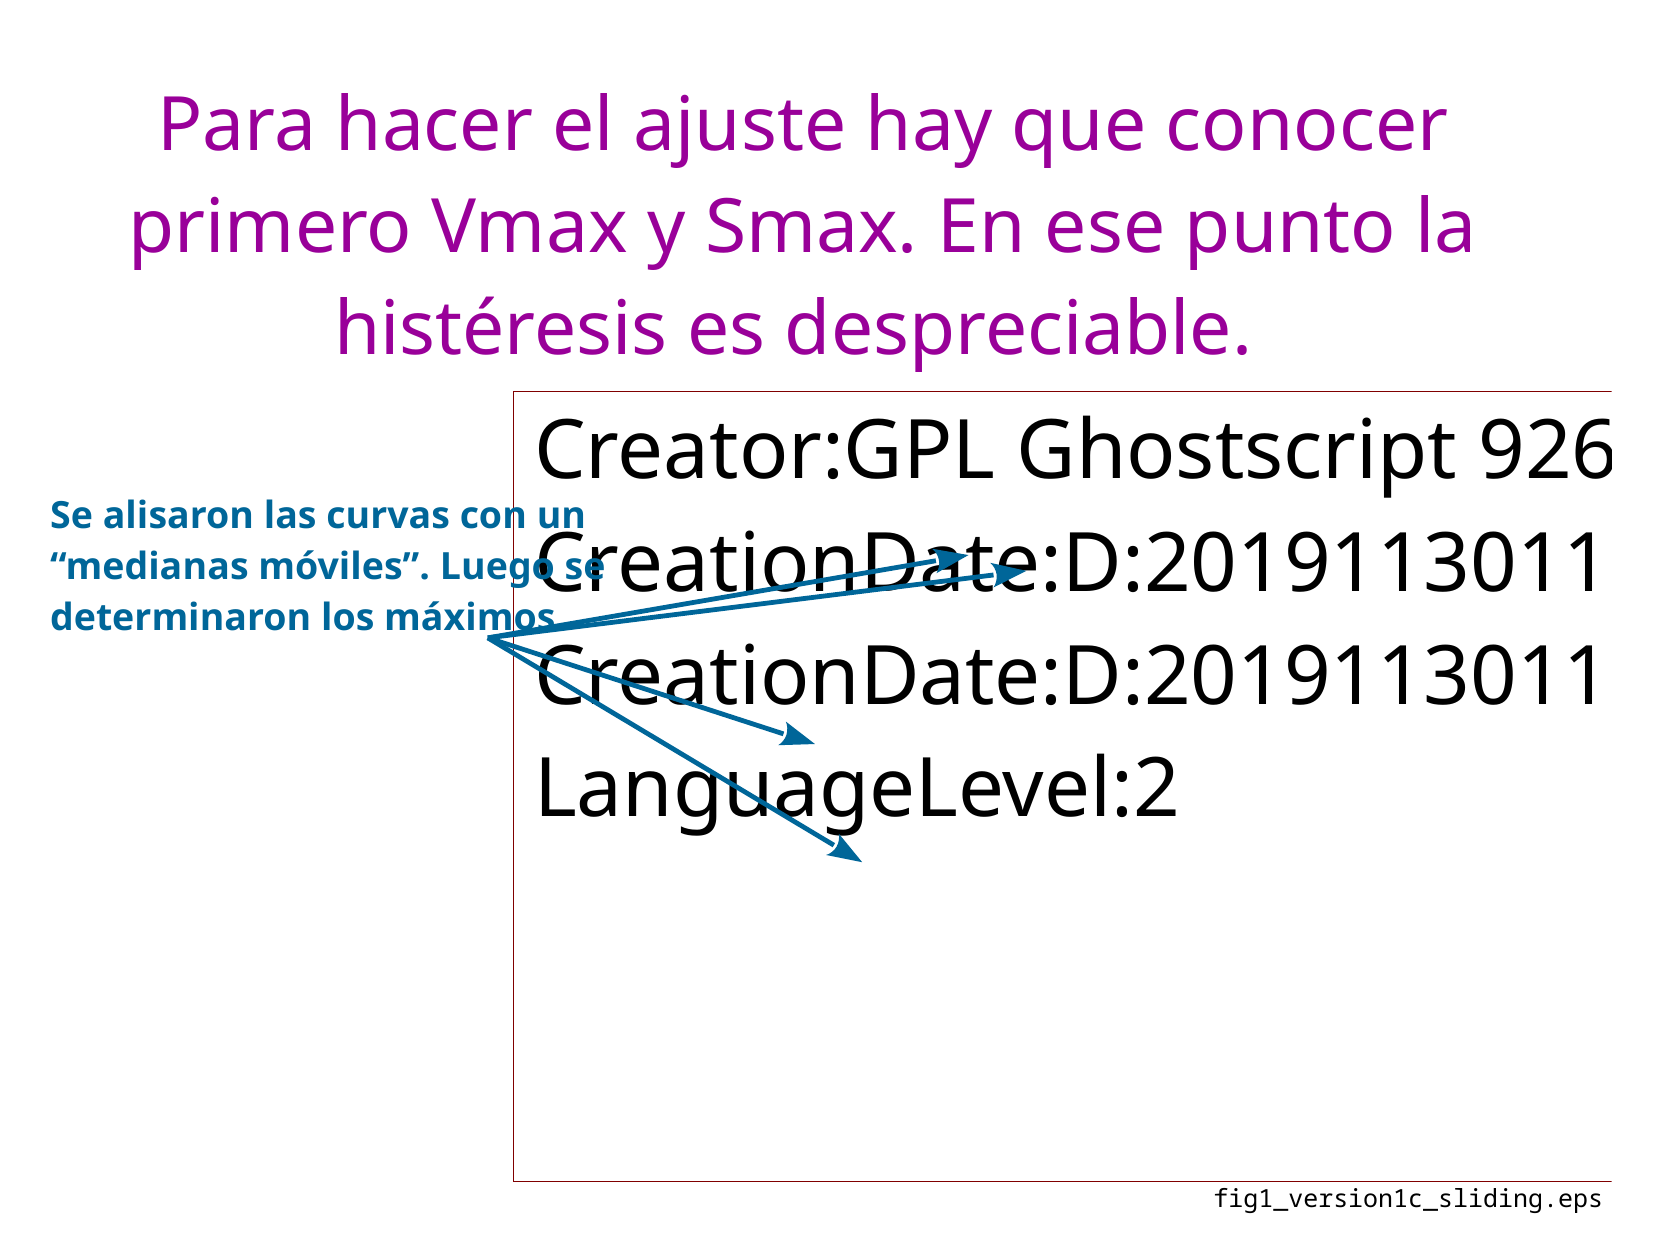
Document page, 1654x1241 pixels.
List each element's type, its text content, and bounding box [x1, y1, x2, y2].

text_box fig1_version1c_sliding.eps [1169, 1173, 1619, 1217]
text_box Se alisaron las curvas con un “medianas móviles”. Luego se determinaron los máximos. [35, 480, 626, 804]
text_box Para hacer el ajuste hay que conocer primero Vmax y Smax. En ese punto la histéresis es despreciable. [23, 62, 1583, 369]
text_box Se alisaron las curvas con un “medianas móviles”. Luego se determinaron los máximos. [515, 650, 626, 717]
text_box Se alisaron las curvas con un “medianas móviles”. Luego se determinaron los máximos. [503, 624, 626, 679]
picture [507, 386, 1612, 1182]
